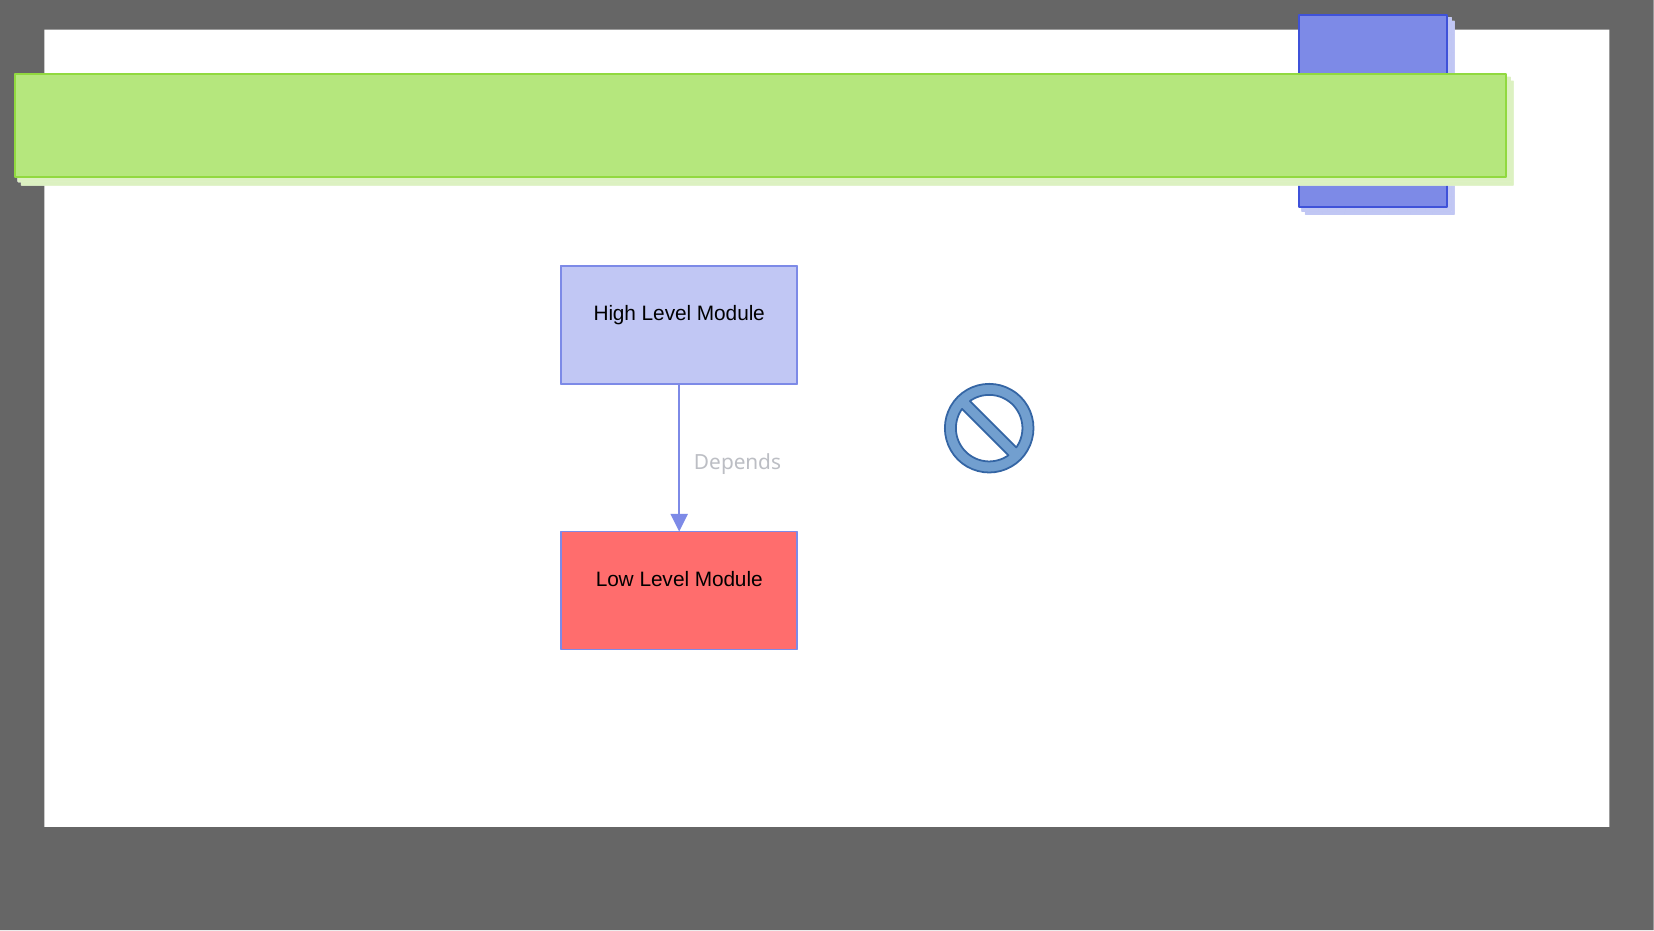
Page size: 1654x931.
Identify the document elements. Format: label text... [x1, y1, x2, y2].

text_box Low Level Module [561, 531, 798, 650]
text_box [944, 383, 1034, 473]
text_box Depends [679, 440, 947, 473]
text_box High Level Module [561, 265, 798, 384]
